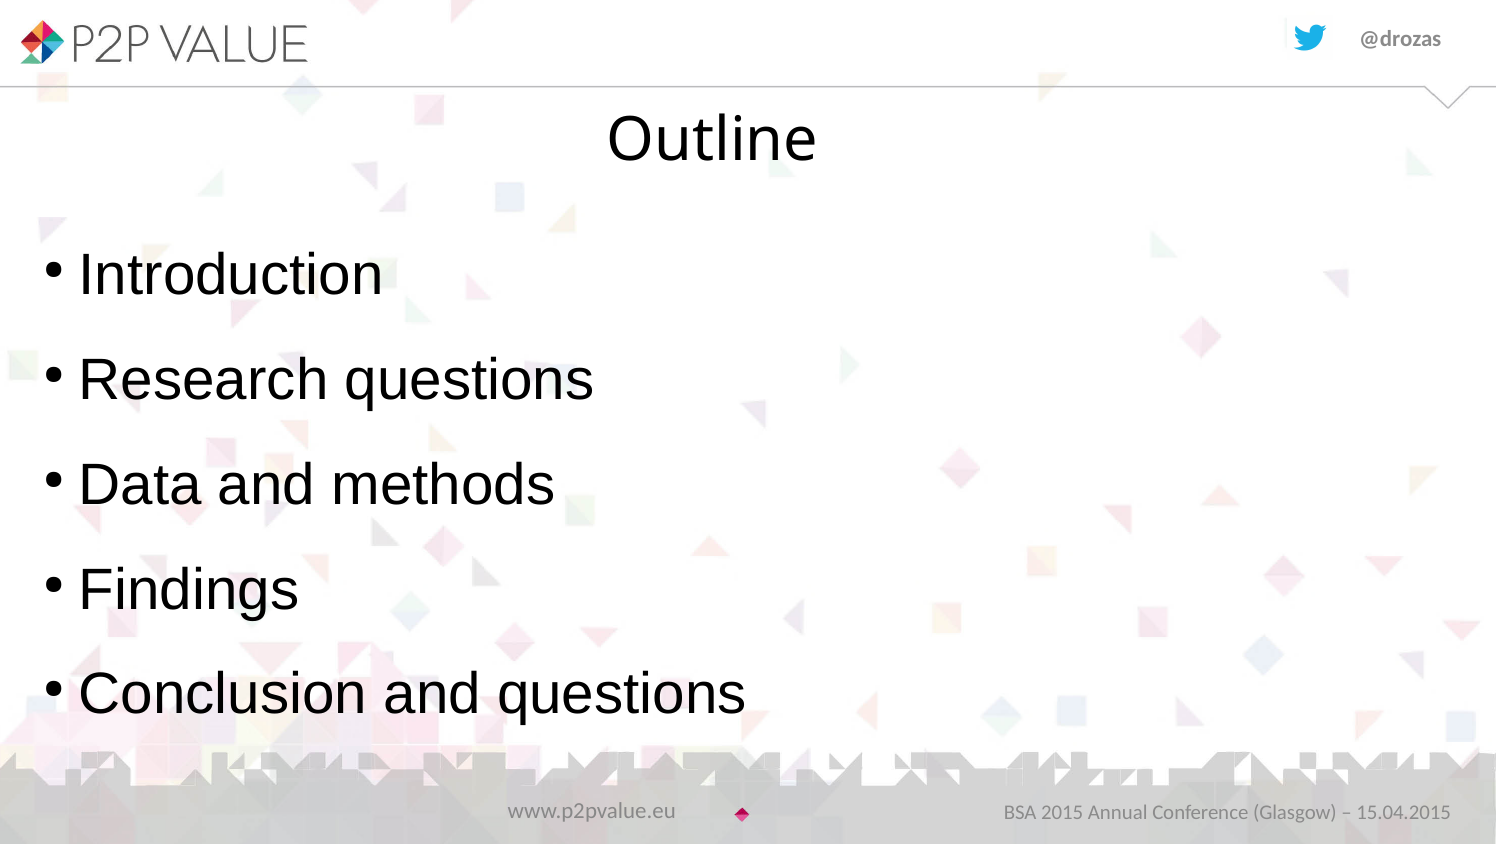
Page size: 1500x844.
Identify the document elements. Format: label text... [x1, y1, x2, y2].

text_box BSA 2015 Annual Conference (Glasgow) – 15.04.2015 [777, 788, 1470, 834]
subtitle Introduction Research questions Data and methods Findings Conclusion and questions [30, 195, 1500, 751]
picture [0, 0, 1496, 844]
text_box @drozas [1333, 15, 1455, 60]
title Outline [60, 92, 1366, 181]
text_box www.p2pvalue.eu [501, 789, 720, 829]
